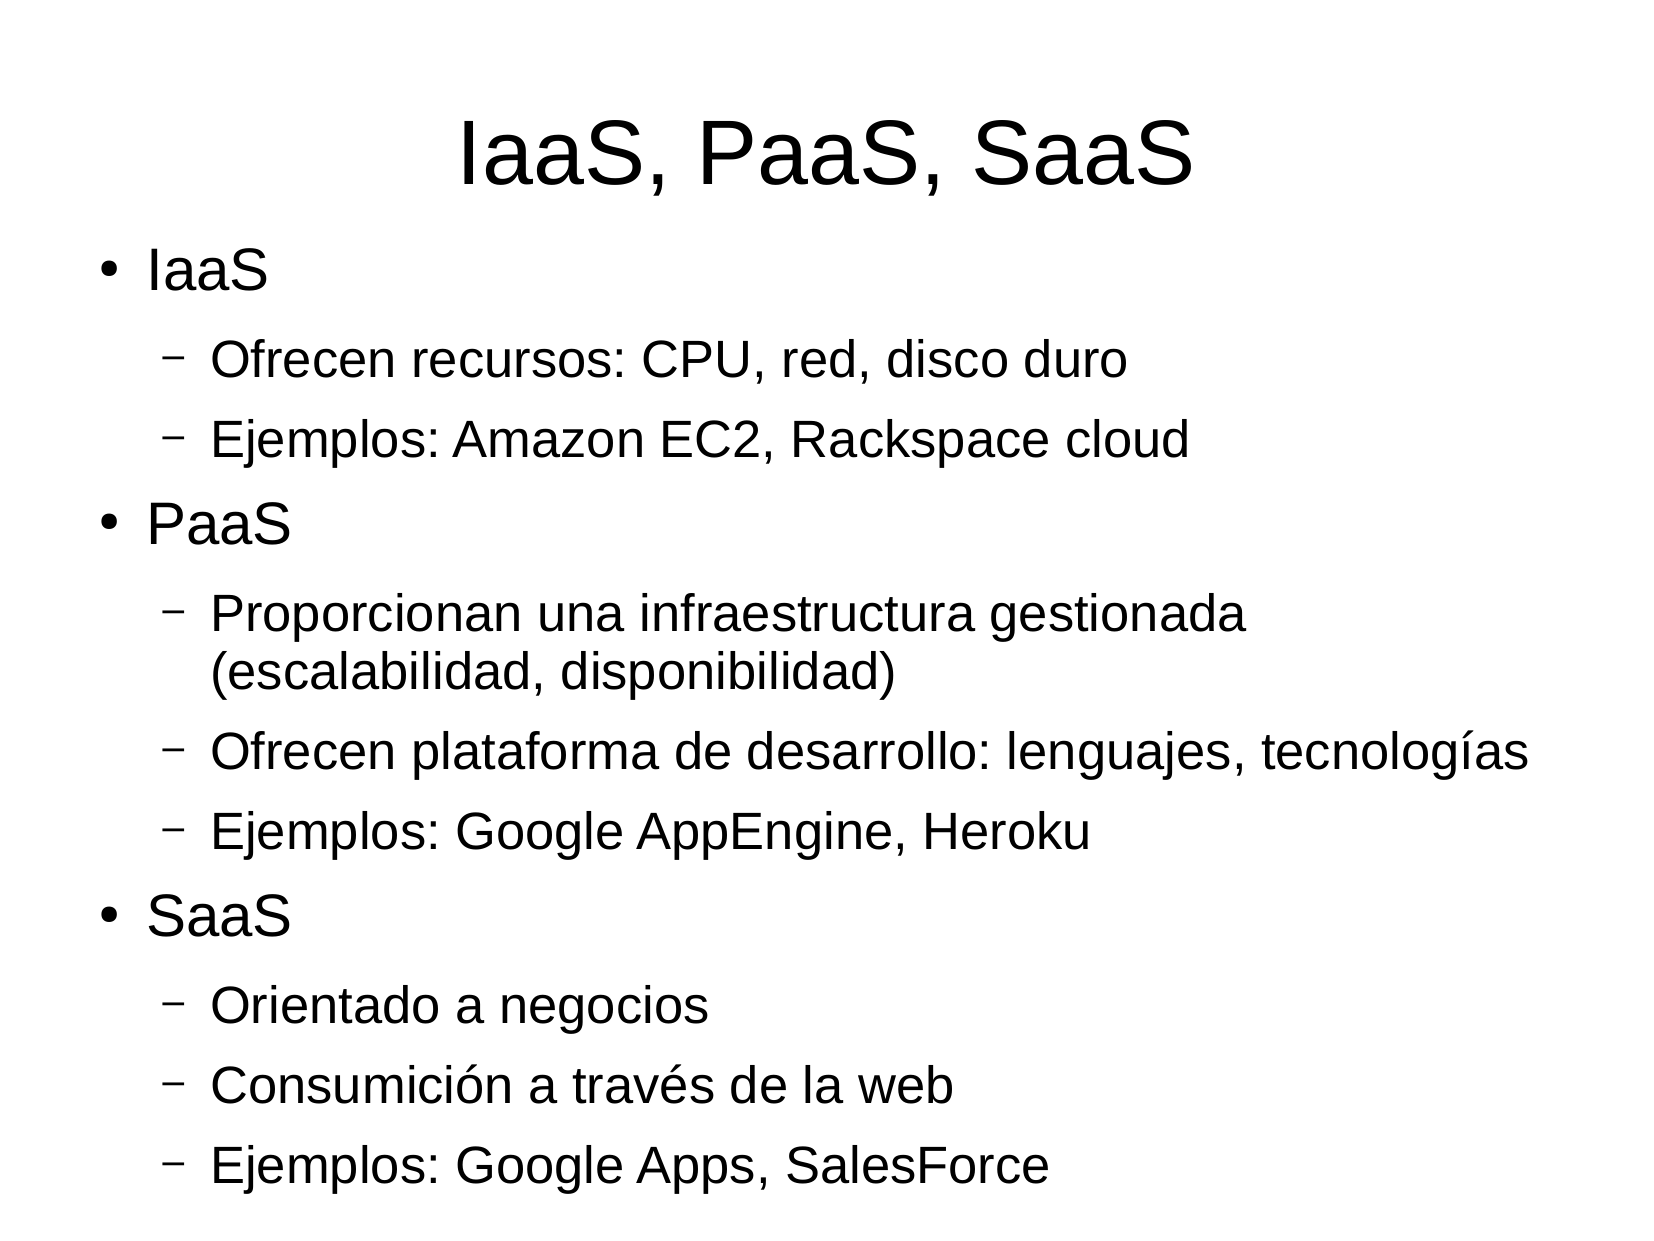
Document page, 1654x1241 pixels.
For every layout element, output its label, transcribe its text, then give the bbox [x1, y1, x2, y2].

title IaaS, PaaS, SaaS [82, 49, 1571, 257]
list IaaS Ofrecen recursos: CPU, red, disco duro Ejemplos: Amazon EC2, Rackspace cloud PaaS Proporcionan una infraestructura gestionada (escalabilidad, disponibilidad) Ofrecen plataforma de desarrollo: lenguajes, tecnologías Ejemplos: Google AppEngine, Heroku SaaS Orientado a negocios Consumición a través de la web Ejemplos: Google Apps, SalesForce [82, 236, 1538, 1217]
